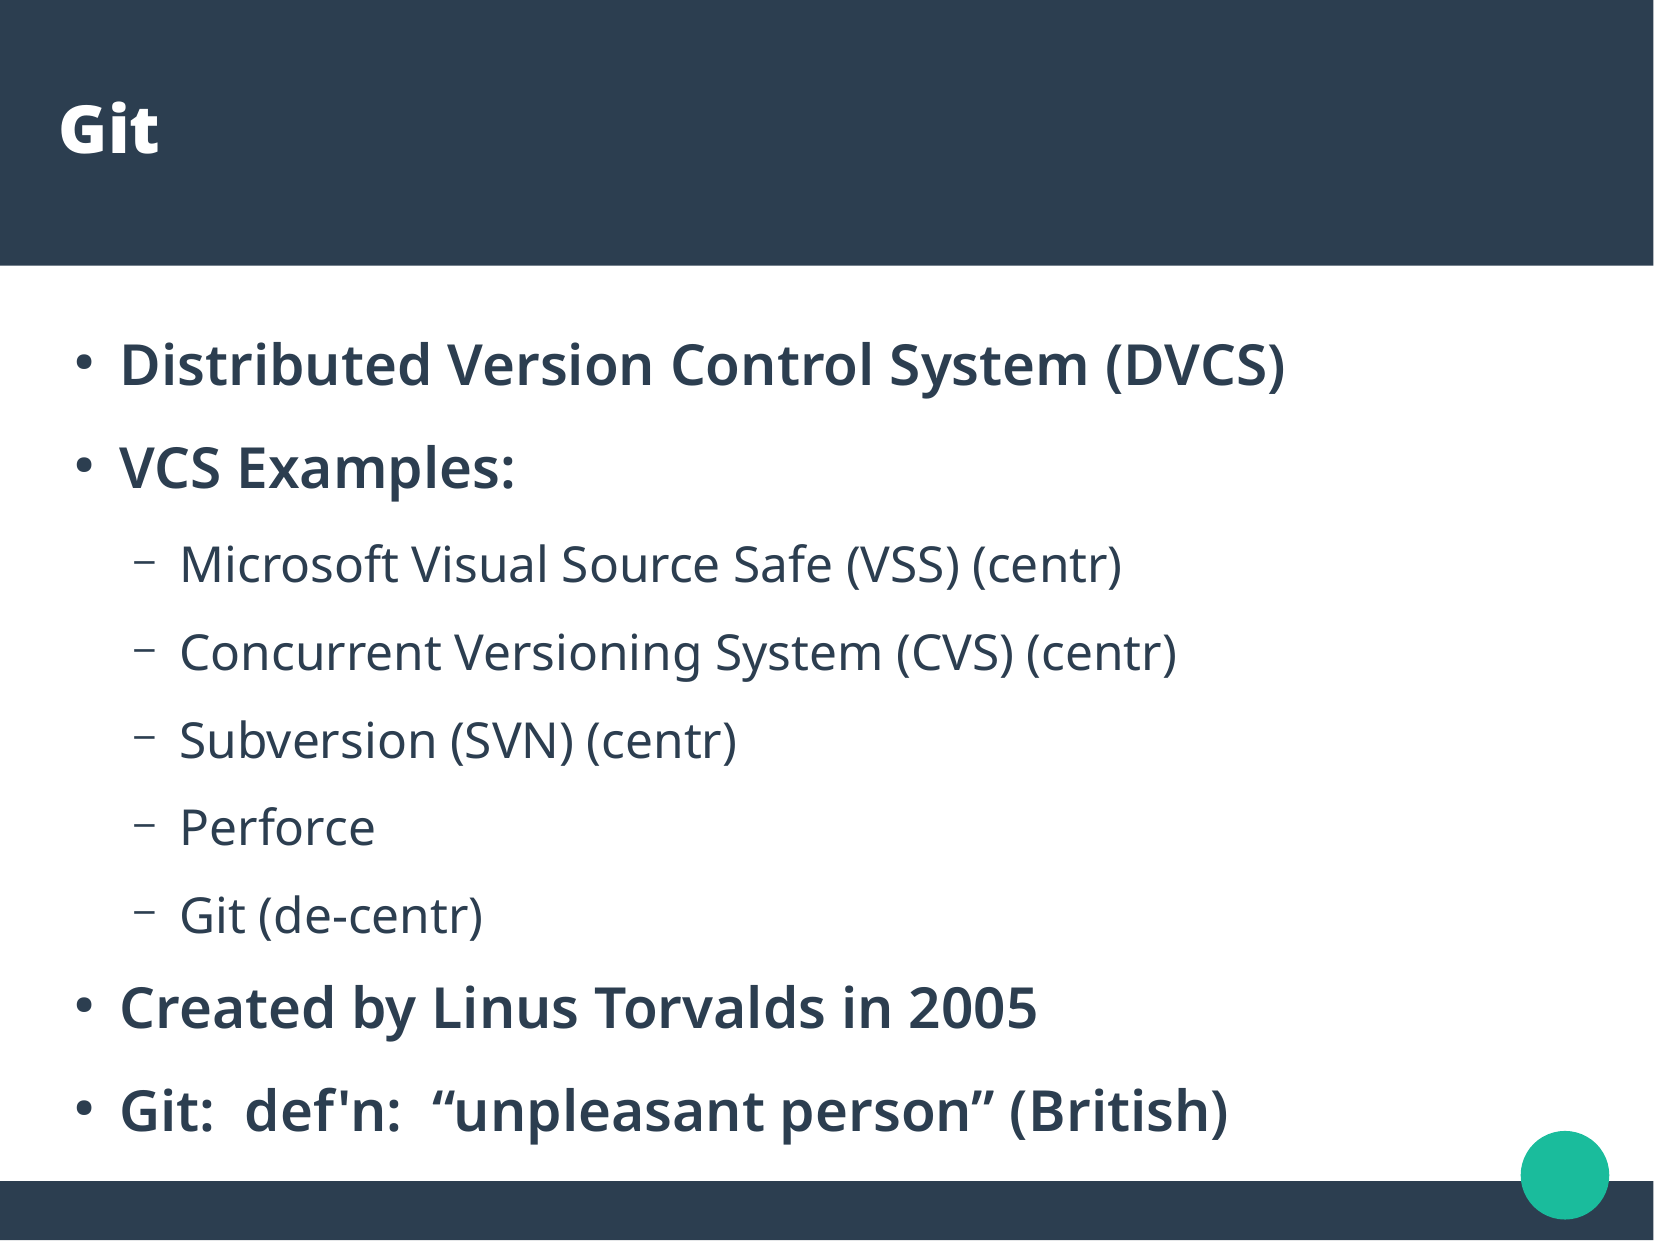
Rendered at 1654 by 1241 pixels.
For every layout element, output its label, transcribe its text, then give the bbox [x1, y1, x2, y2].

title Git [59, 49, 1595, 207]
list Distributed Version Control System (DVCS) VCS Examples: Microsoft Visual Source Safe (VSS) (centr) Concurrent Versioning System (CVS) (centr) Subversion (SVN) (centr) Perforce Git (de-centr) Created by Linus Torvalds in 2005 Git: def'n: “unpleasant person” (British) [59, 324, 1595, 1152]
